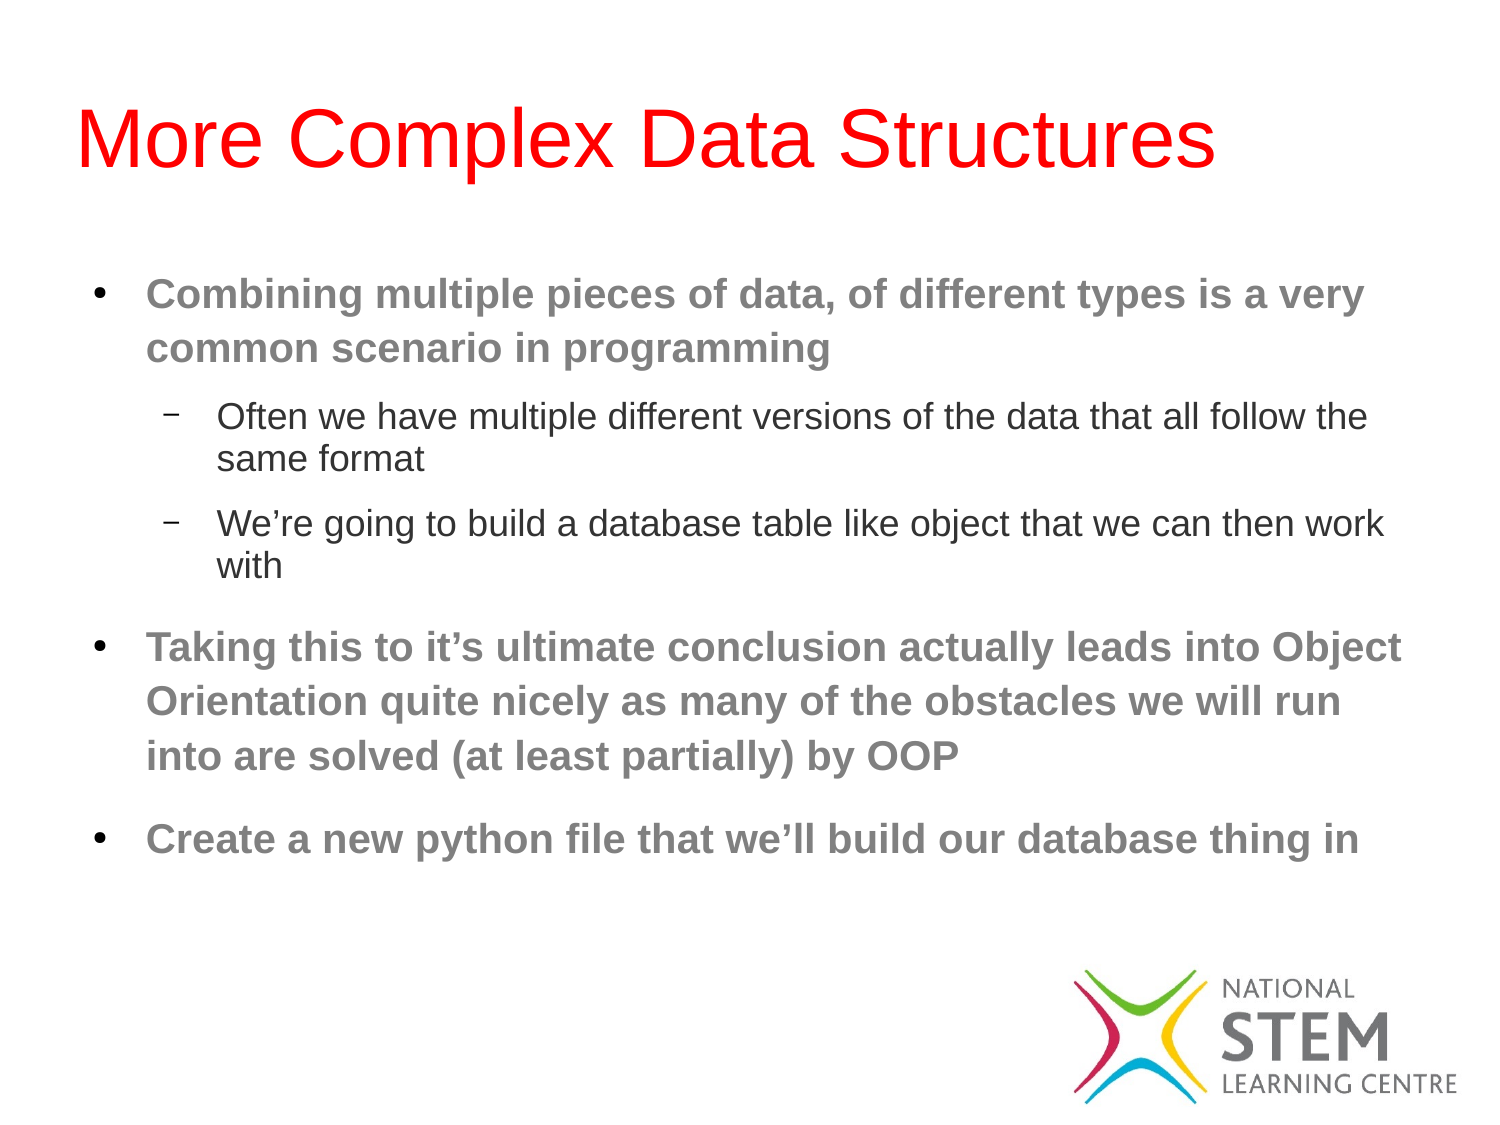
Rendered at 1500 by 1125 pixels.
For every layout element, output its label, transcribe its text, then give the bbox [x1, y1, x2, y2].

title More Complex Data Structures [75, 44, 1425, 233]
list Combining multiple pieces of data, of different types is a very common scenario in programming Often we have multiple different versions of the data that all follow the same format We’re going to build a database table like object that we can then work with Taking this to it’s ultimate conclusion actually leads into Object Orientation quite nicely as many of the obstacles we will run into are solved (at least partially) by OOP Create a new python file that we’ll build our database thing in [75, 263, 1425, 916]
picture [1057, 953, 1472, 1120]
